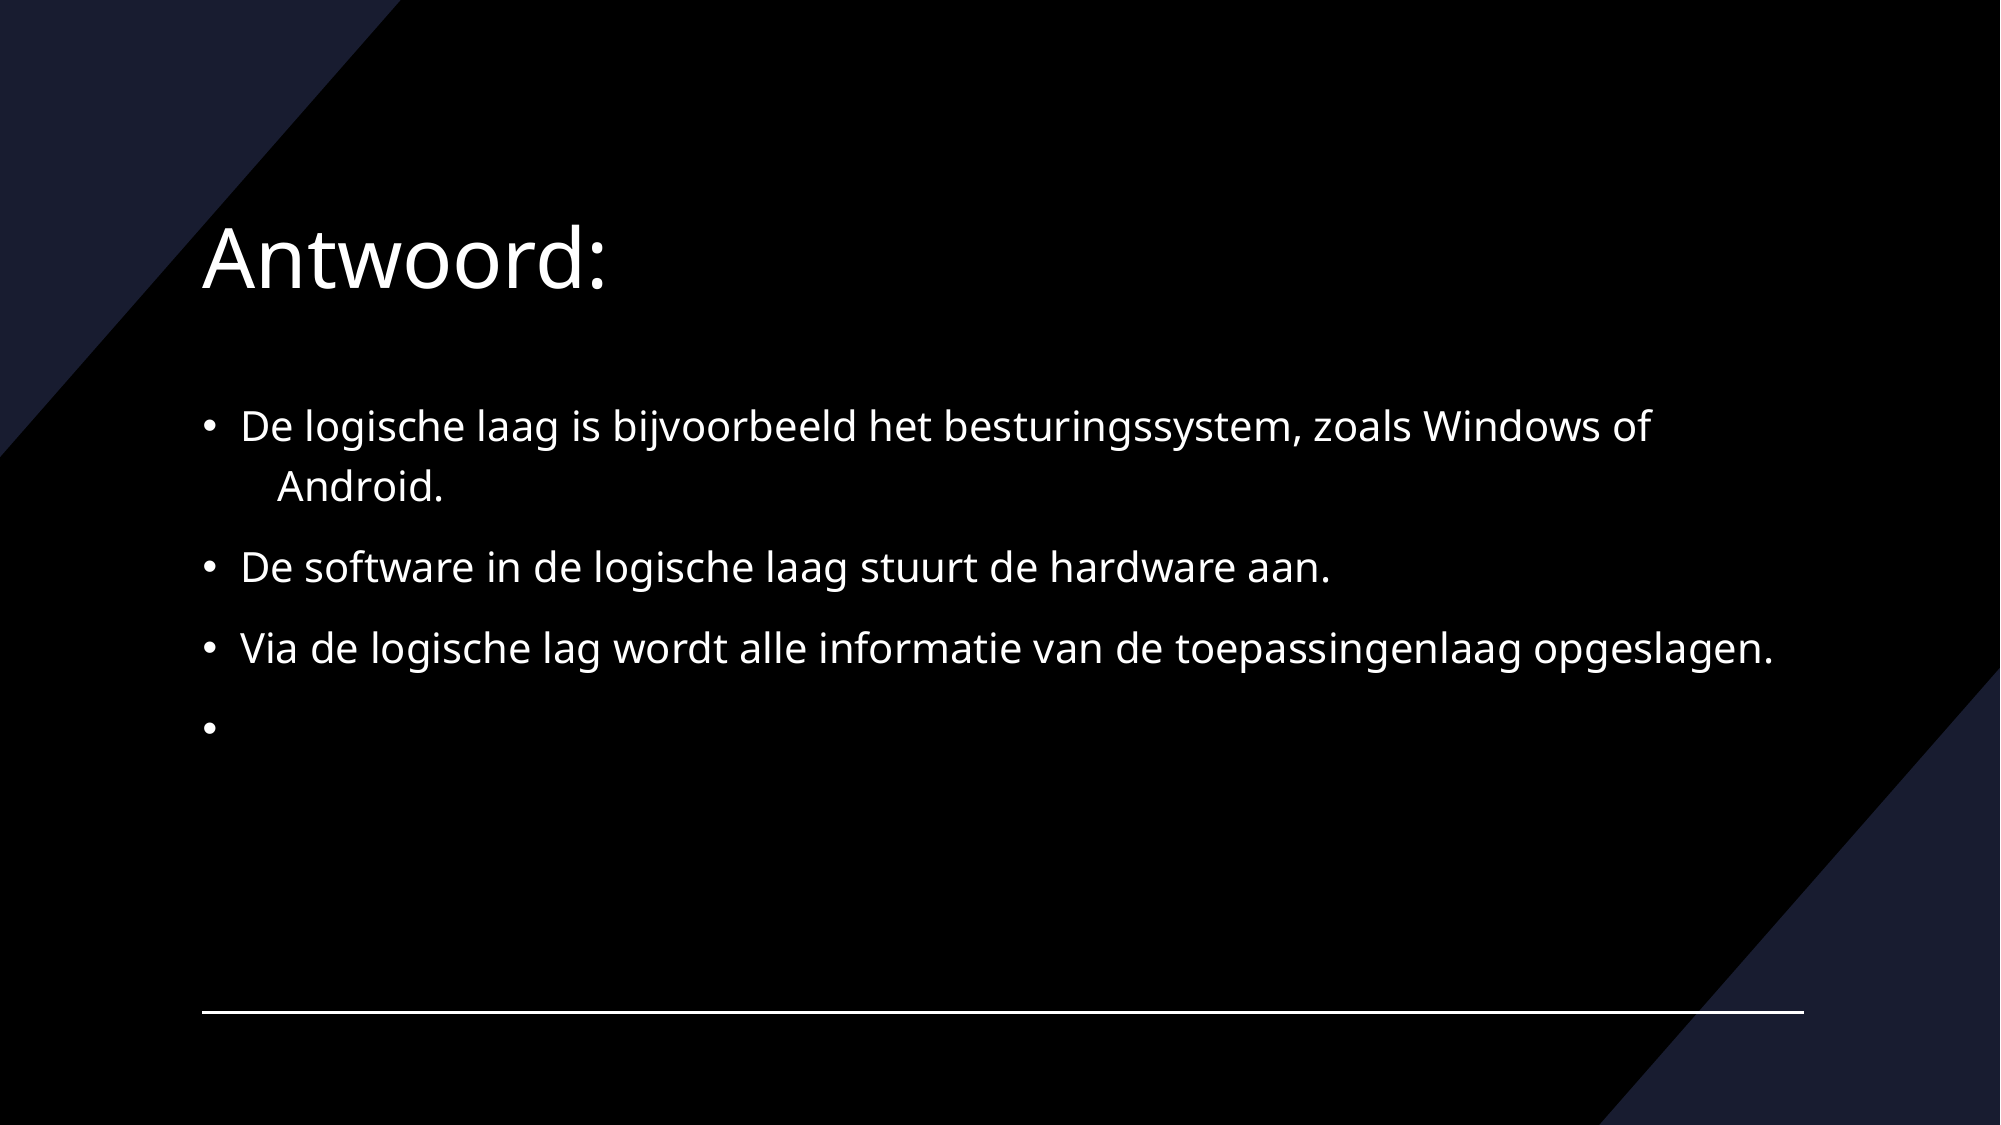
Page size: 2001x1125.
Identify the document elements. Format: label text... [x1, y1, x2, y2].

title Antwoord: [187, 143, 1813, 367]
list De logische laag is bijvoorbeeld het besturingssystem, zoals Windows of Android. De software in de logische laag stuurt de hardware aan. Via de logische lag wordt alle informatie van de toepassingenlaag opgeslagen. [187, 382, 1813, 968]
